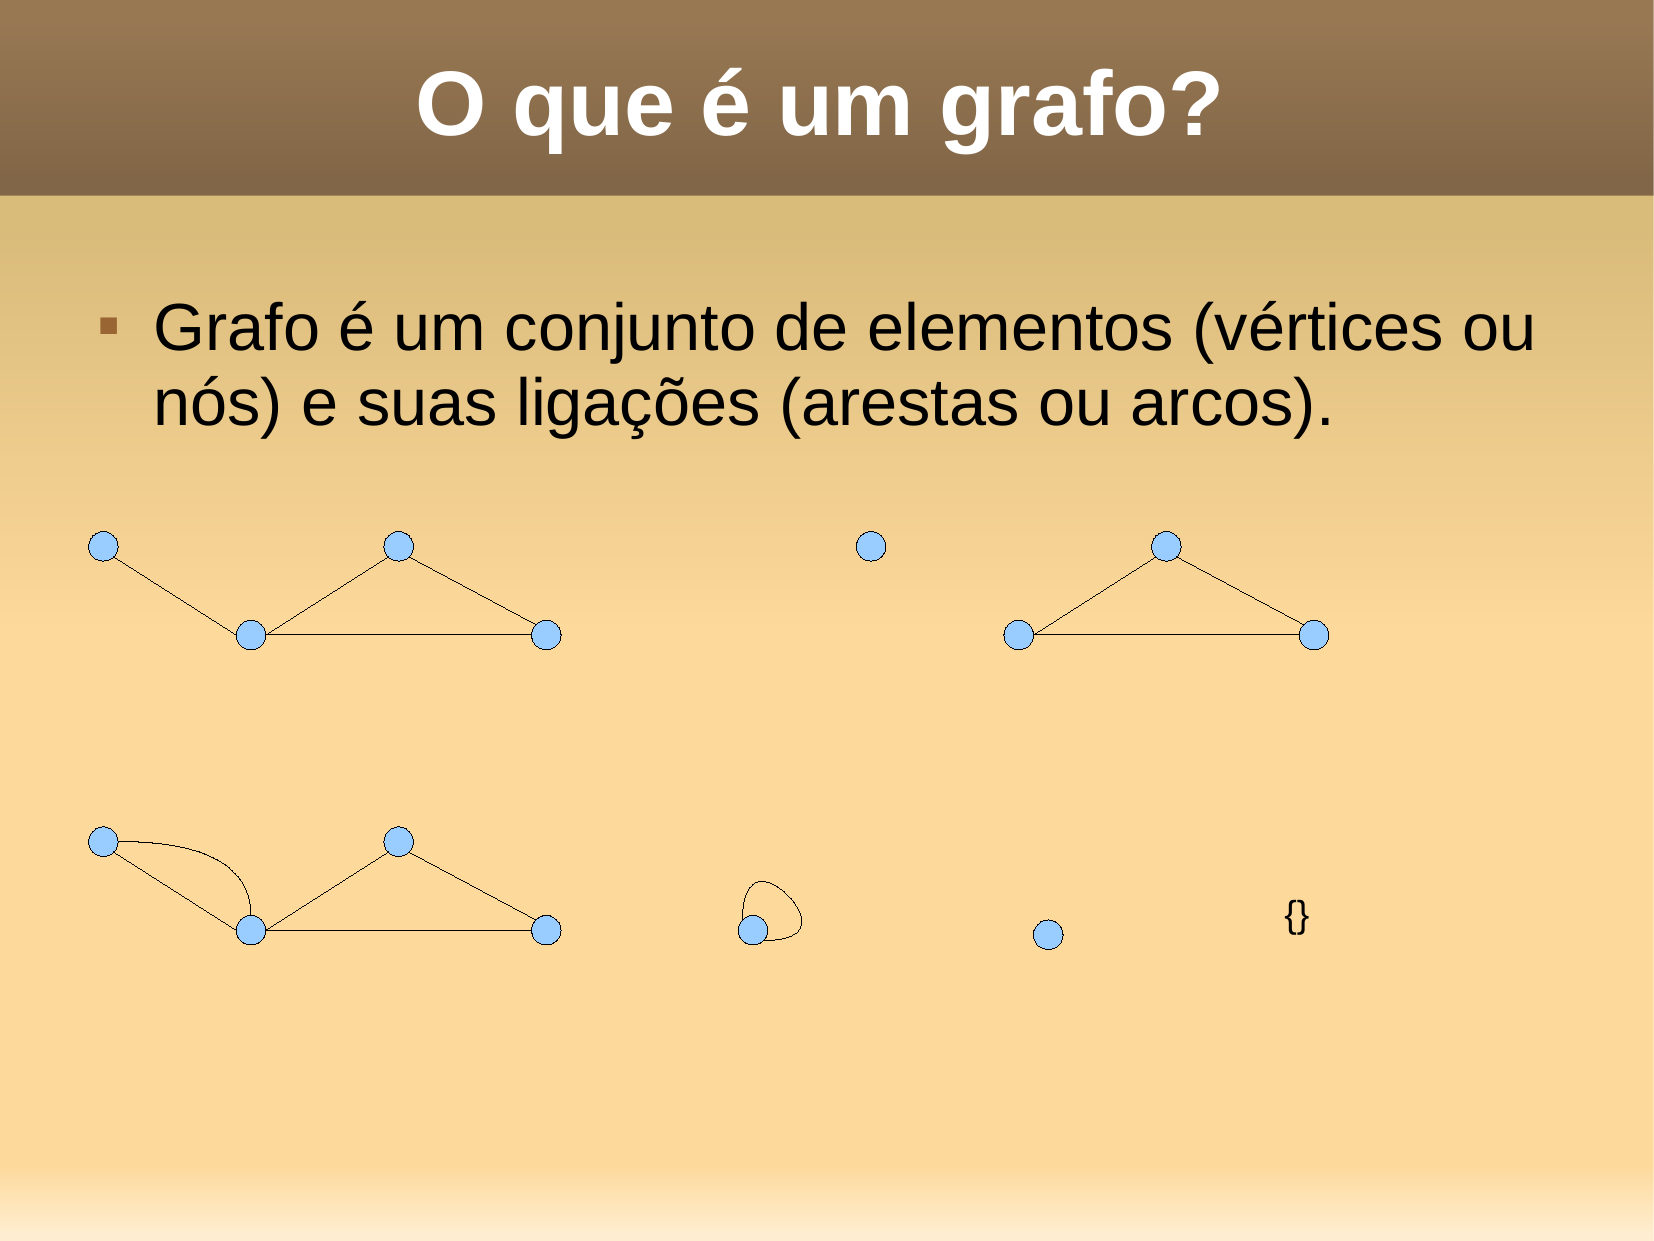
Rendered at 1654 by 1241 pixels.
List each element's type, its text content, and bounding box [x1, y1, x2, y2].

text_box [531, 620, 562, 650]
list Grafo é um conjunto de elementos (vértices ou nós) e suas ligações (arestas ou arcos). [82, 290, 1565, 443]
text_box [1299, 620, 1329, 650]
title O que é um grafo? [76, 0, 1565, 208]
text_box [1151, 531, 1182, 562]
text_box [236, 915, 266, 945]
text_box [236, 620, 266, 650]
text_box [88, 531, 119, 562]
text_box [531, 915, 562, 945]
text_box [383, 826, 414, 857]
text_box [88, 826, 119, 857]
text_box [856, 531, 886, 562]
text_box [1033, 919, 1064, 950]
text_box [738, 915, 768, 945]
picture [0, 0, 1654, 1241]
text_box [1003, 620, 1034, 650]
text_box [383, 531, 414, 562]
text_box {} [1269, 885, 1418, 943]
